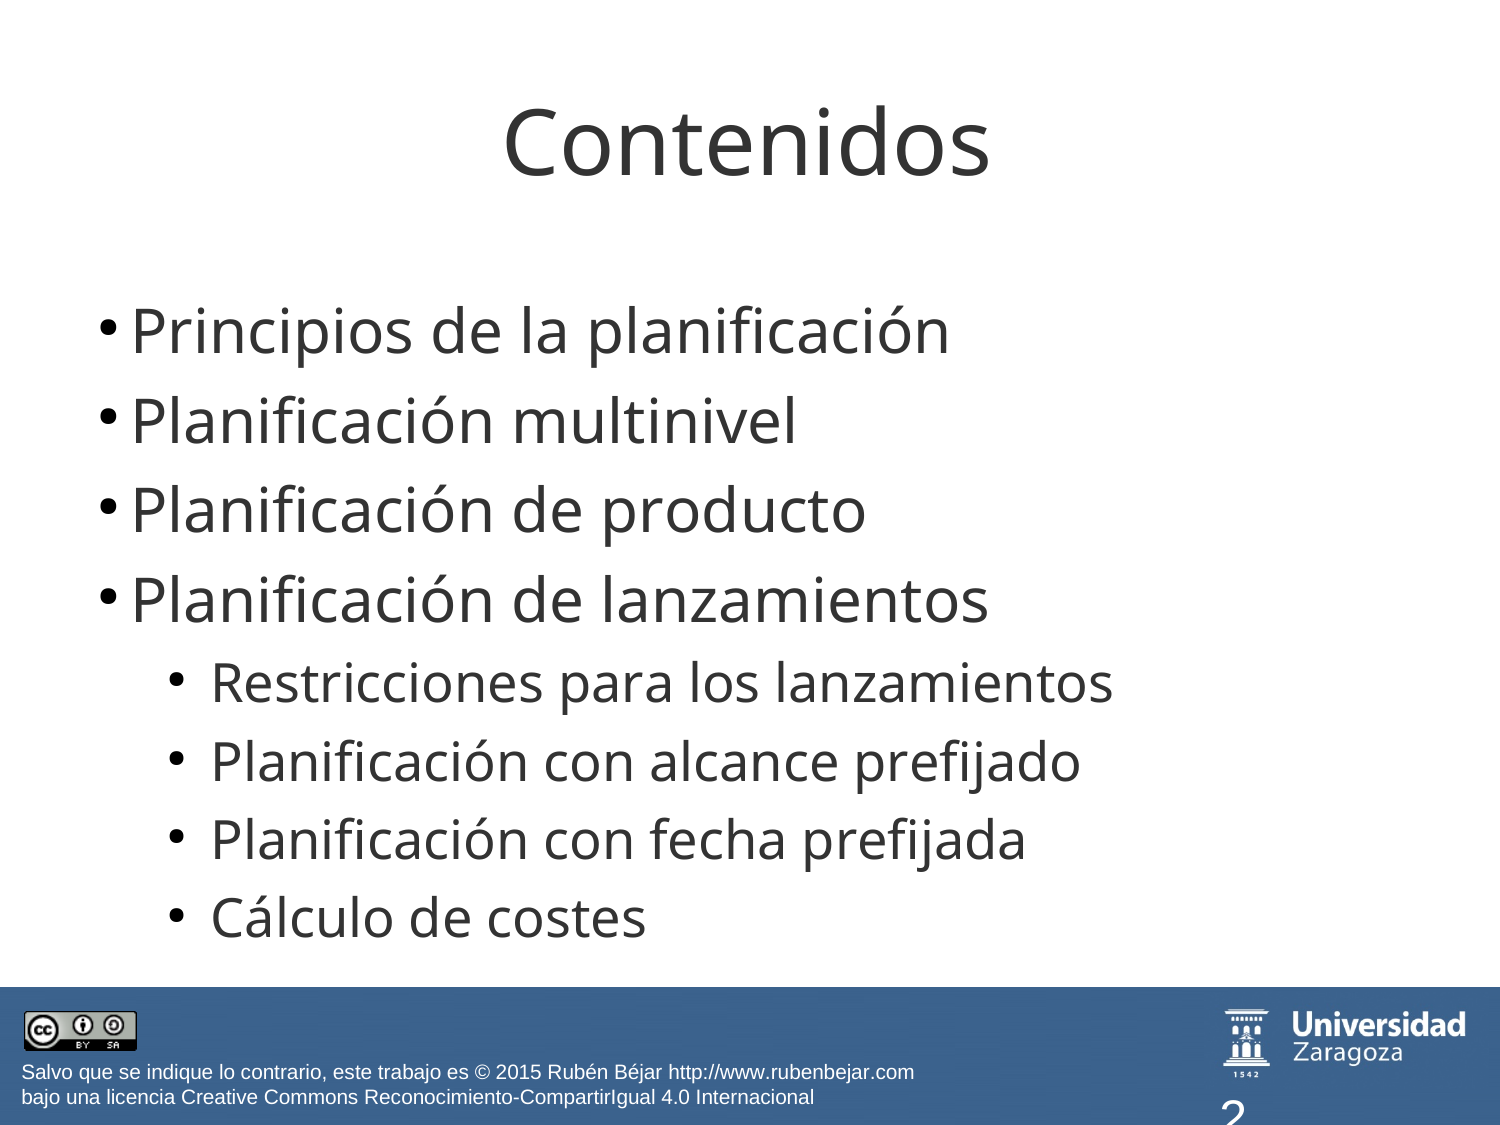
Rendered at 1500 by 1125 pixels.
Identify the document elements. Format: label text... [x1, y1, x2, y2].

title Contenidos [74, 21, 1420, 257]
picture [0, 987, 1500, 1125]
list Principios de la planificación Planificación multinivel Planificación de producto Planificación de lanzamientos Restricciones para los lanzamientos Planificación con alcance prefijado Planificación con fecha prefijada Cálculo de costes [82, 283, 1418, 957]
